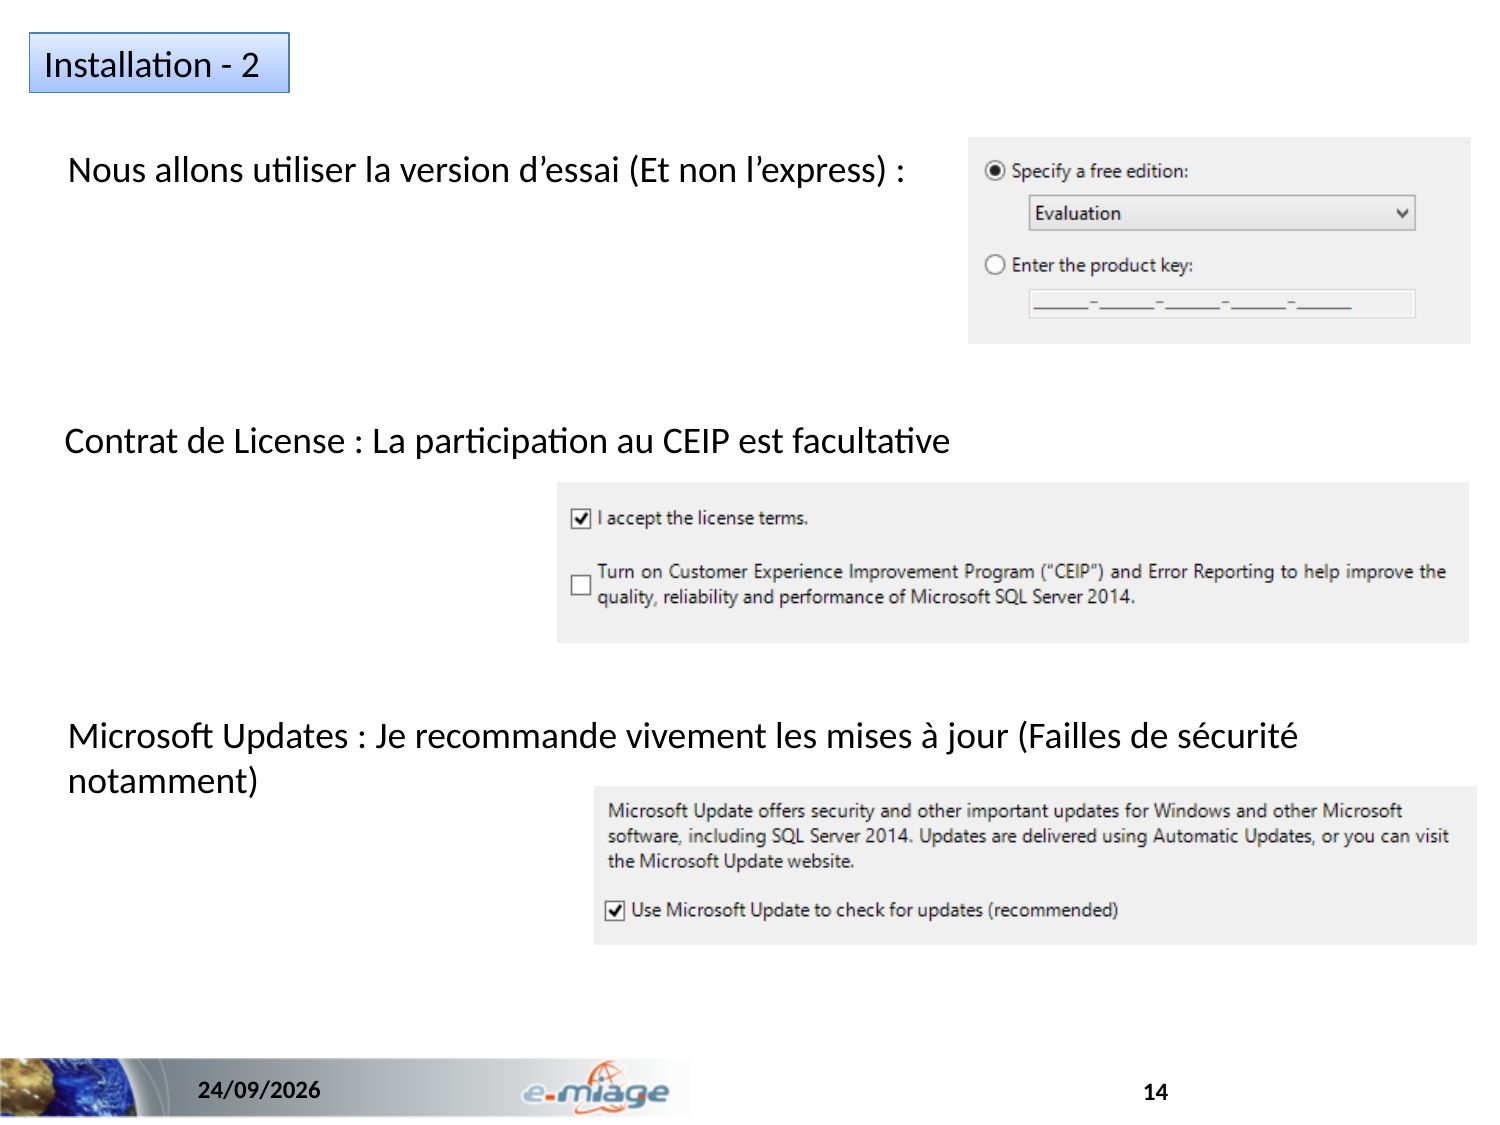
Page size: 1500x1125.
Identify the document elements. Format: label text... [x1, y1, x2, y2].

text_box Contrat de License : La participation au CEIP est facultative [49, 408, 1306, 469]
text_box Installation - 2 [29, 32, 290, 93]
picture [0, 1058, 691, 1118]
picture [968, 137, 1471, 344]
text_box Microsoft Updates : Je recommande vivement les mises à jour (Failles de sécurité notamment) [53, 704, 1477, 809]
text_box Nous allons utiliser la version d’essai (Et non l’express) : [53, 137, 956, 198]
picture [557, 482, 1469, 643]
picture [594, 809, 1477, 945]
